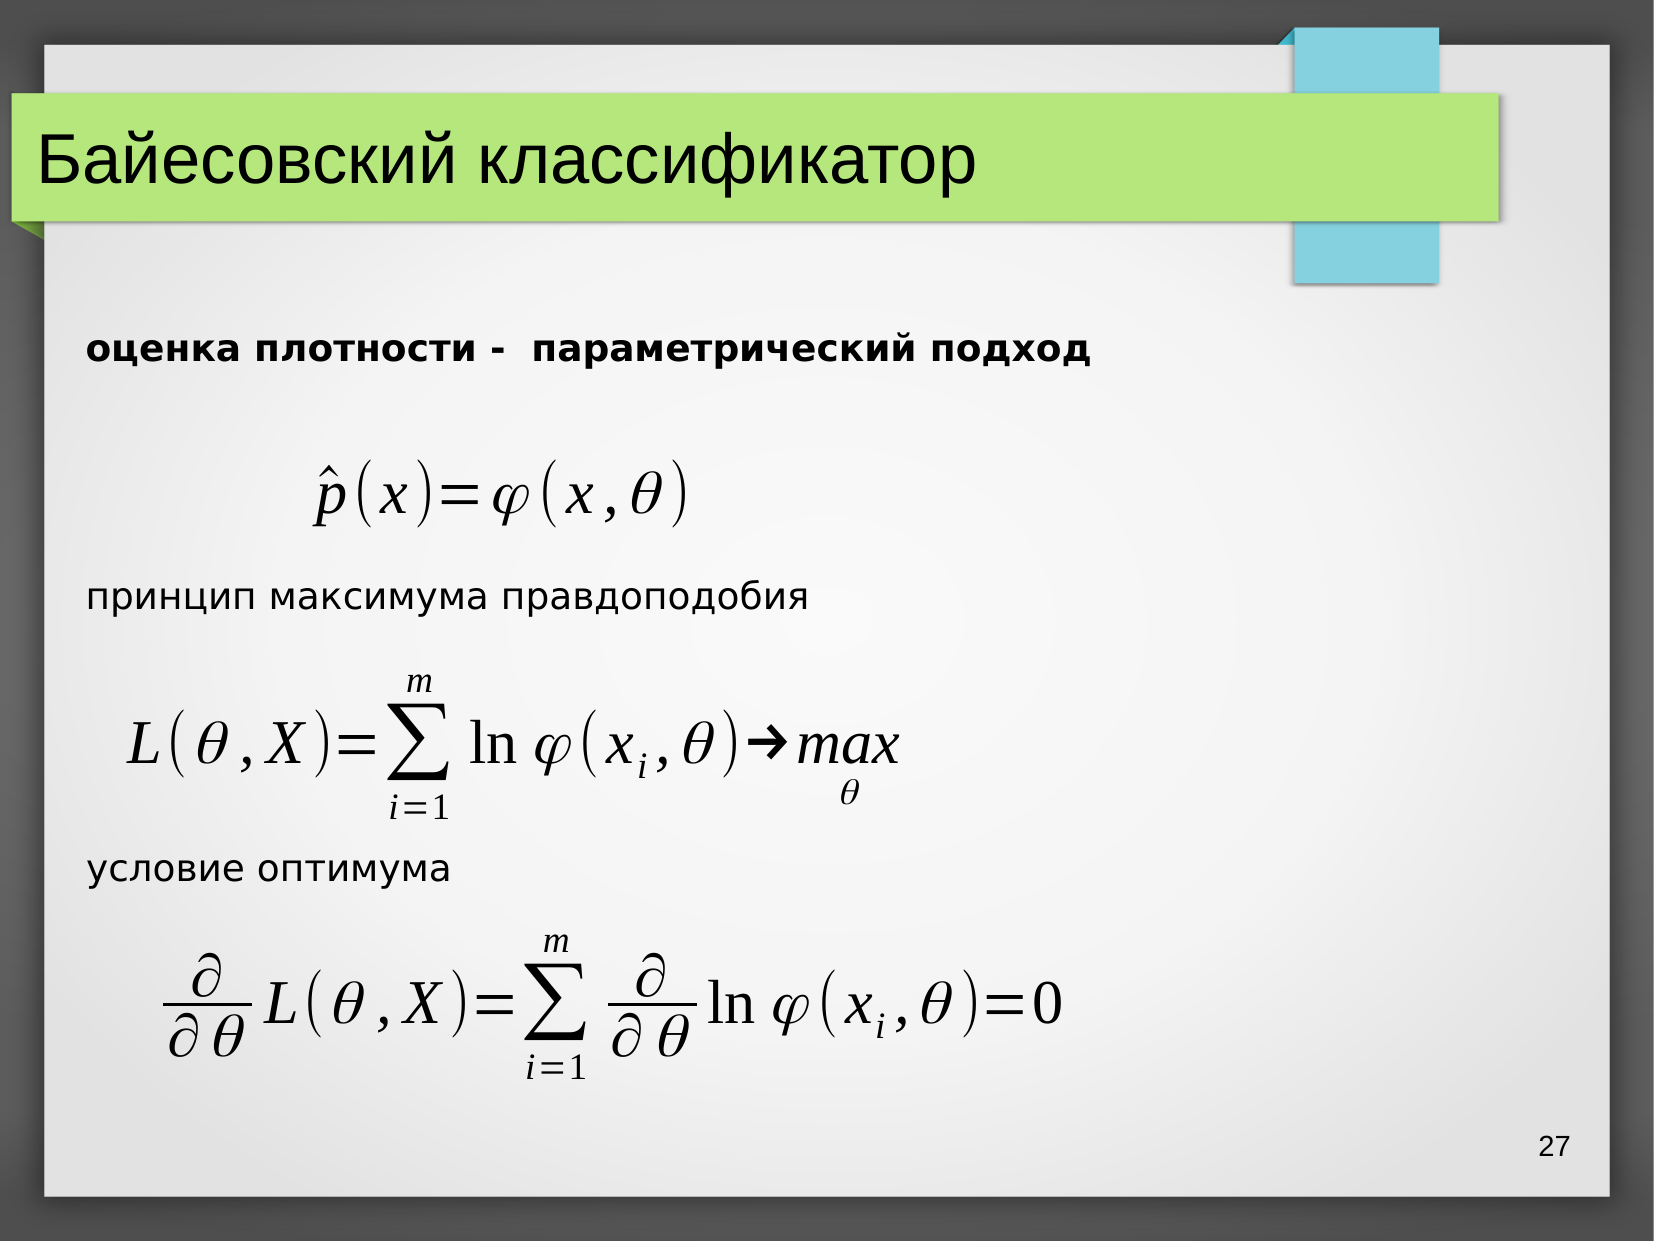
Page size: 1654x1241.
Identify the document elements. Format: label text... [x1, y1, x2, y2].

chart [303, 456, 697, 532]
chart [153, 918, 1071, 1087]
picture [0, 0, 1654, 1241]
chart [118, 658, 910, 827]
text_box оценка плотности - параметрический подход [70, 318, 1548, 421]
title Байесовский классификатор [35, 118, 1489, 200]
text_box условие оптимума [71, 839, 886, 898]
text_box принцип максимума правдоподобия [70, 567, 886, 626]
